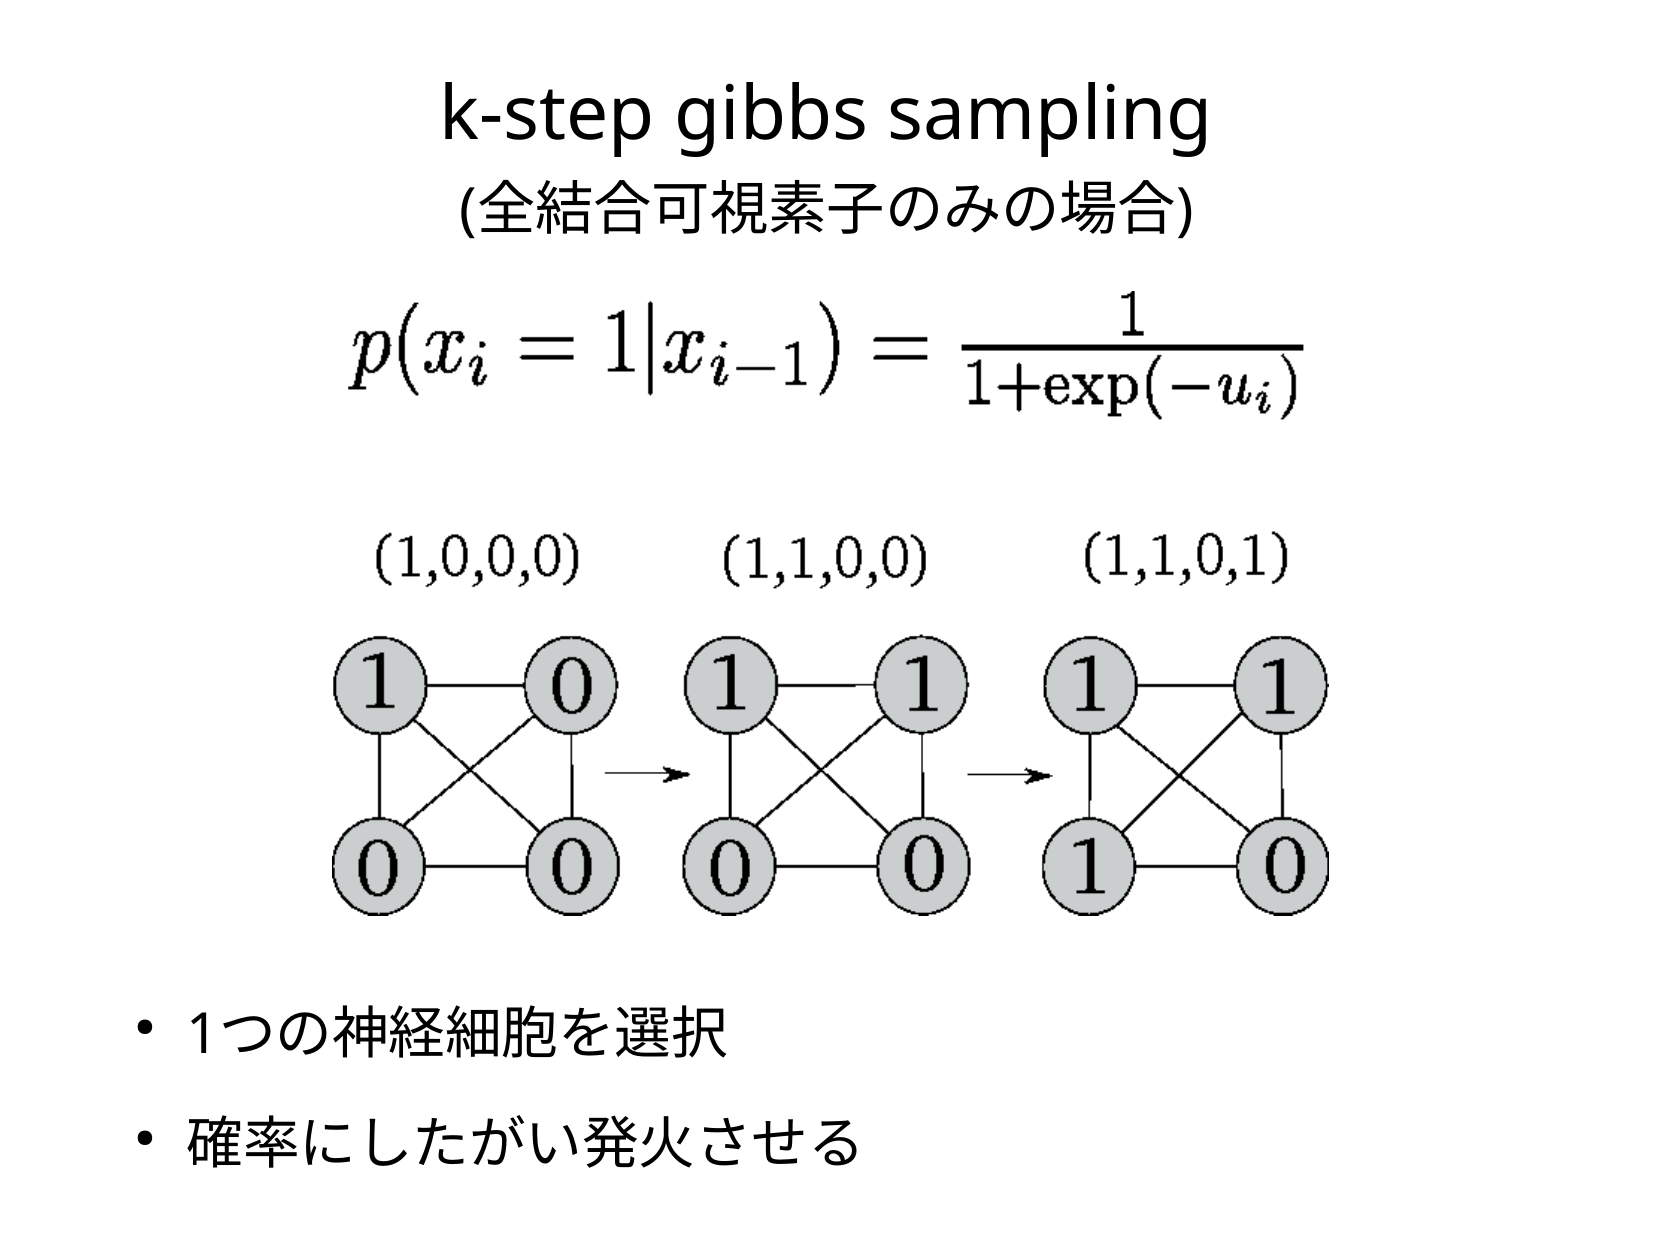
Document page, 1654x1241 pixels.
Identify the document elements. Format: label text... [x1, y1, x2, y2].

picture [332, 291, 1329, 916]
title k-step gibbs sampling (全結合可視素子のみの場合) [82, 56, 1571, 250]
list 1つの神経細胞を選択 確率にしたがい発火させる [118, 987, 1607, 1182]
